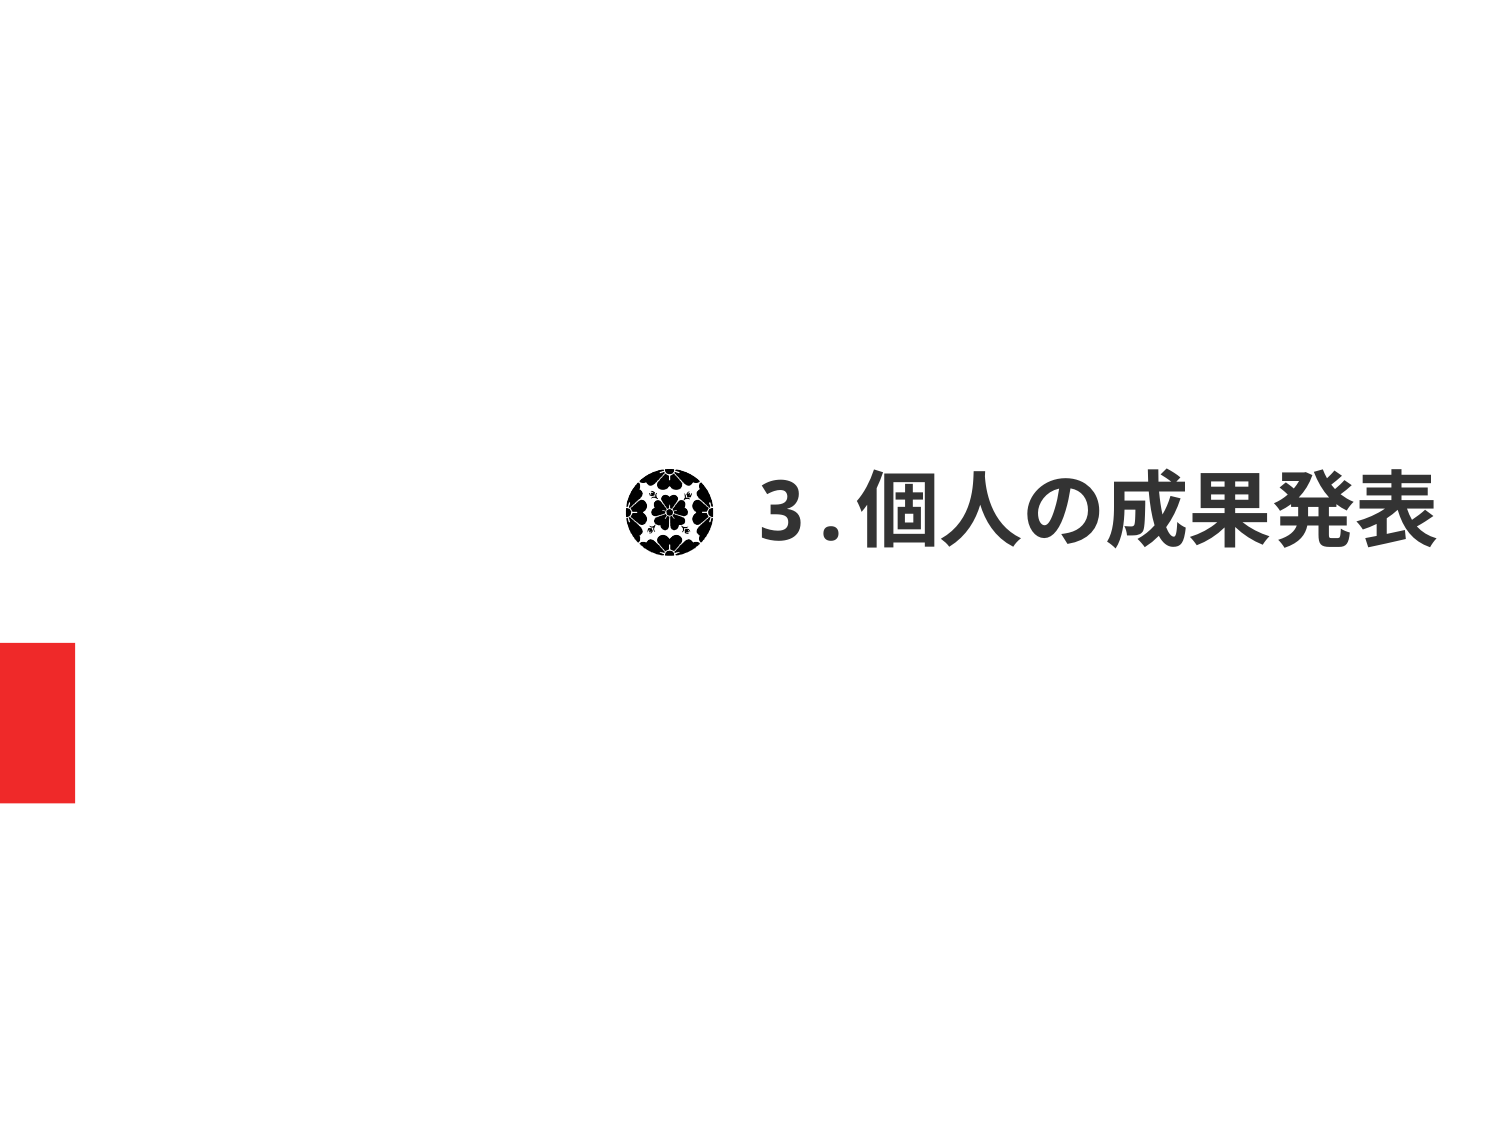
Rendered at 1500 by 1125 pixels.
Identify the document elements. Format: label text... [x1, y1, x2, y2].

text_box 3.個人の成果発表 [755, 354, 1500, 660]
picture [625, 468, 714, 556]
